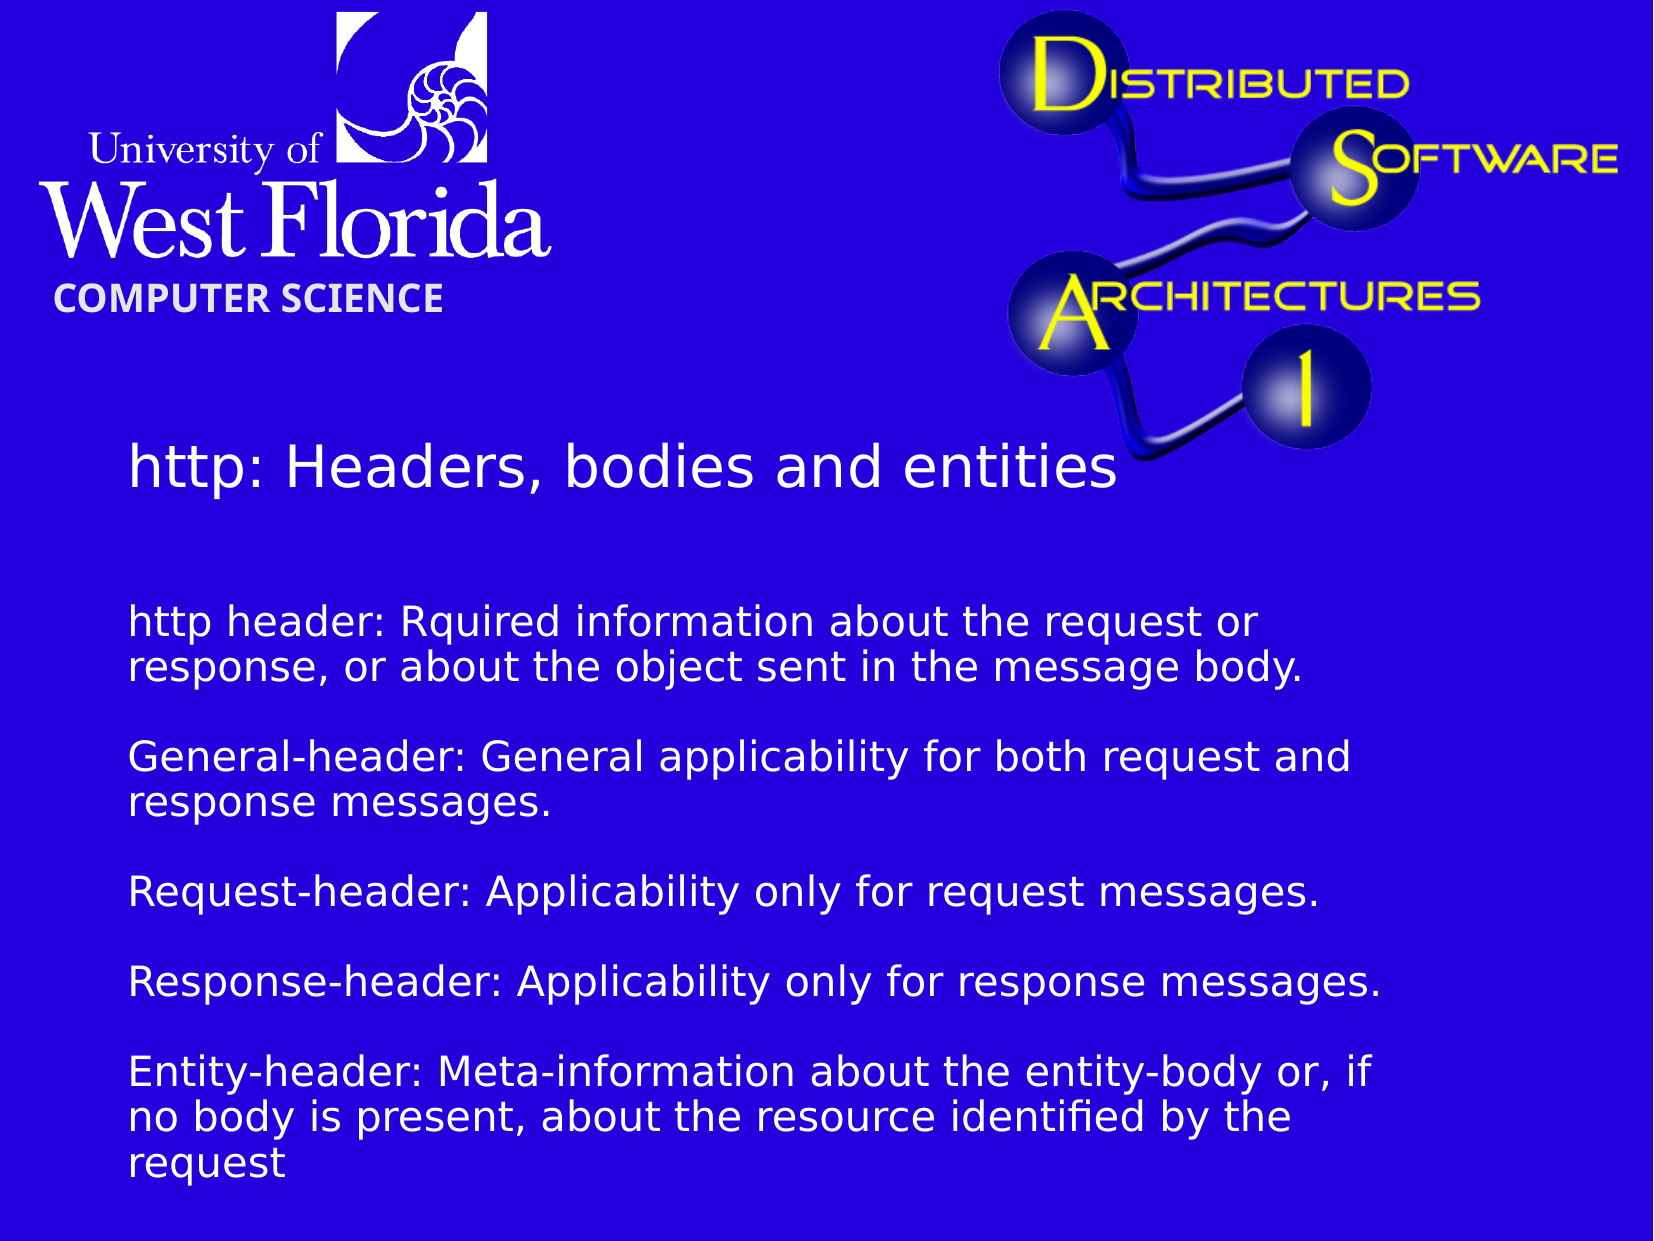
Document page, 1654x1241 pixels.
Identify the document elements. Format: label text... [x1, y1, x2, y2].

text_box http: Headers, bodies and entities http header: Rquired information about the request or response, or about the object sent in the message body. General-header: General applicability for both request and response messages. Request-header: Applicability only for request messages. Response-header: Applicability only for response messages. Entity-header: Meta-information about the entity-body or, if no body is present, about the resource identified by the request [112, 426, 1426, 1239]
text_box COMPUTER SCIENCE [37, 262, 563, 325]
picture [910, 0, 1653, 506]
picture [37, 0, 559, 262]
